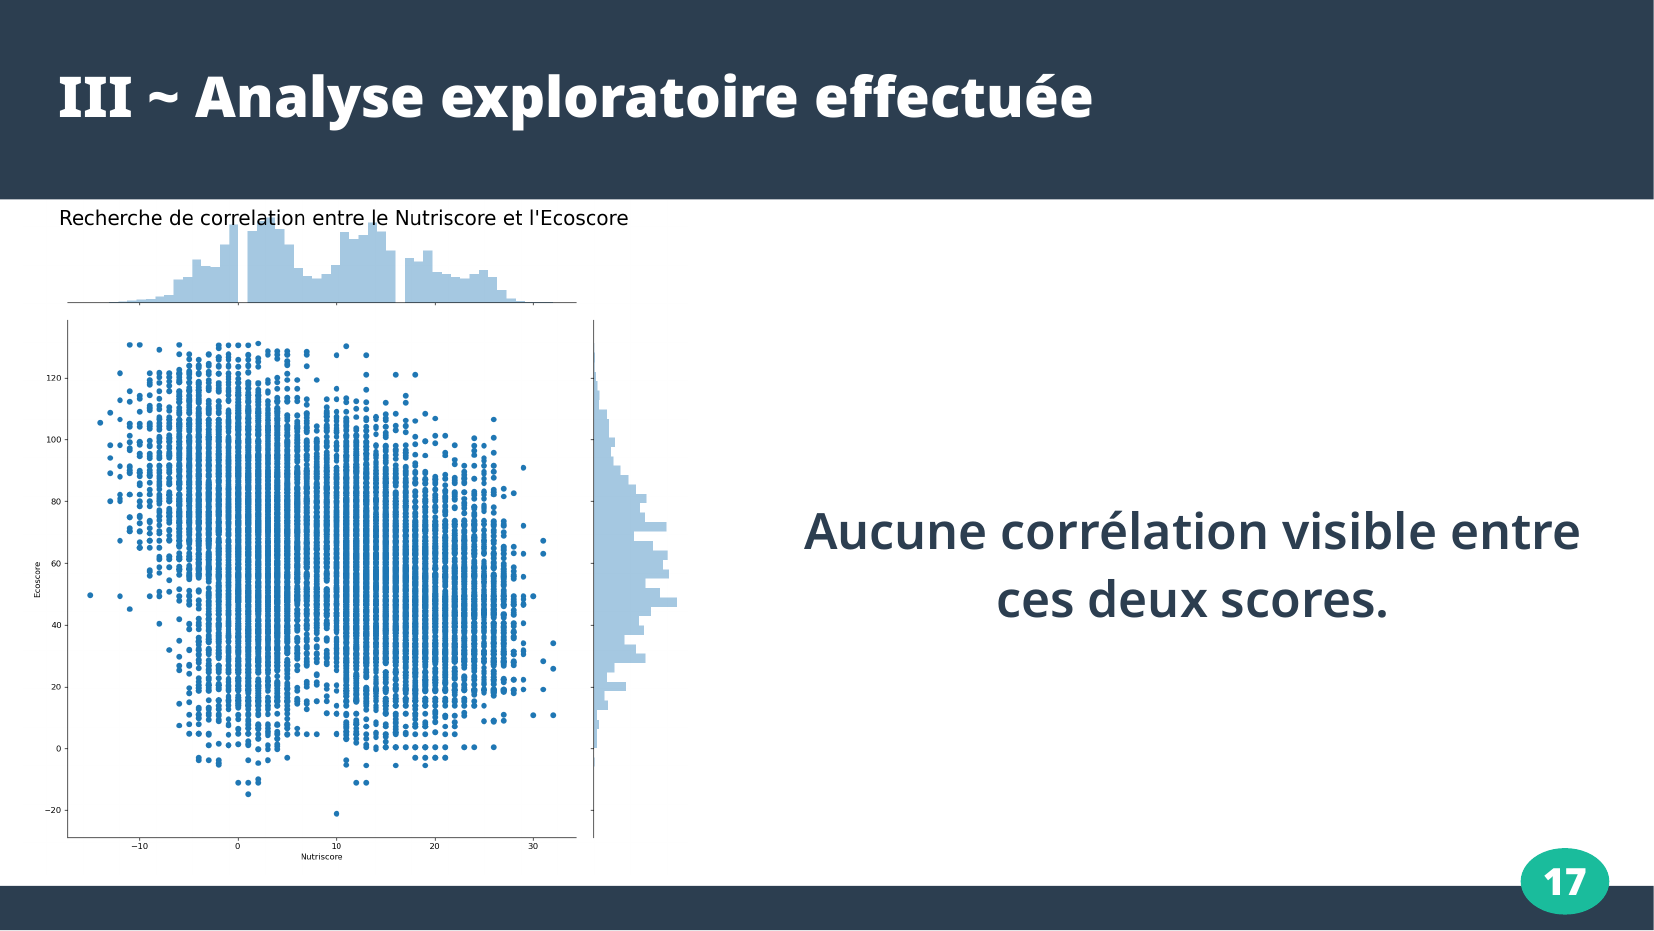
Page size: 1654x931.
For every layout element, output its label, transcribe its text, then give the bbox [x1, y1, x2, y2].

title III ~ Analyse exploratoire effectuée [59, 37, 1595, 155]
picture [23, 200, 688, 875]
list Aucune corrélation visible entre ces deux scores. [720, 496, 1595, 638]
